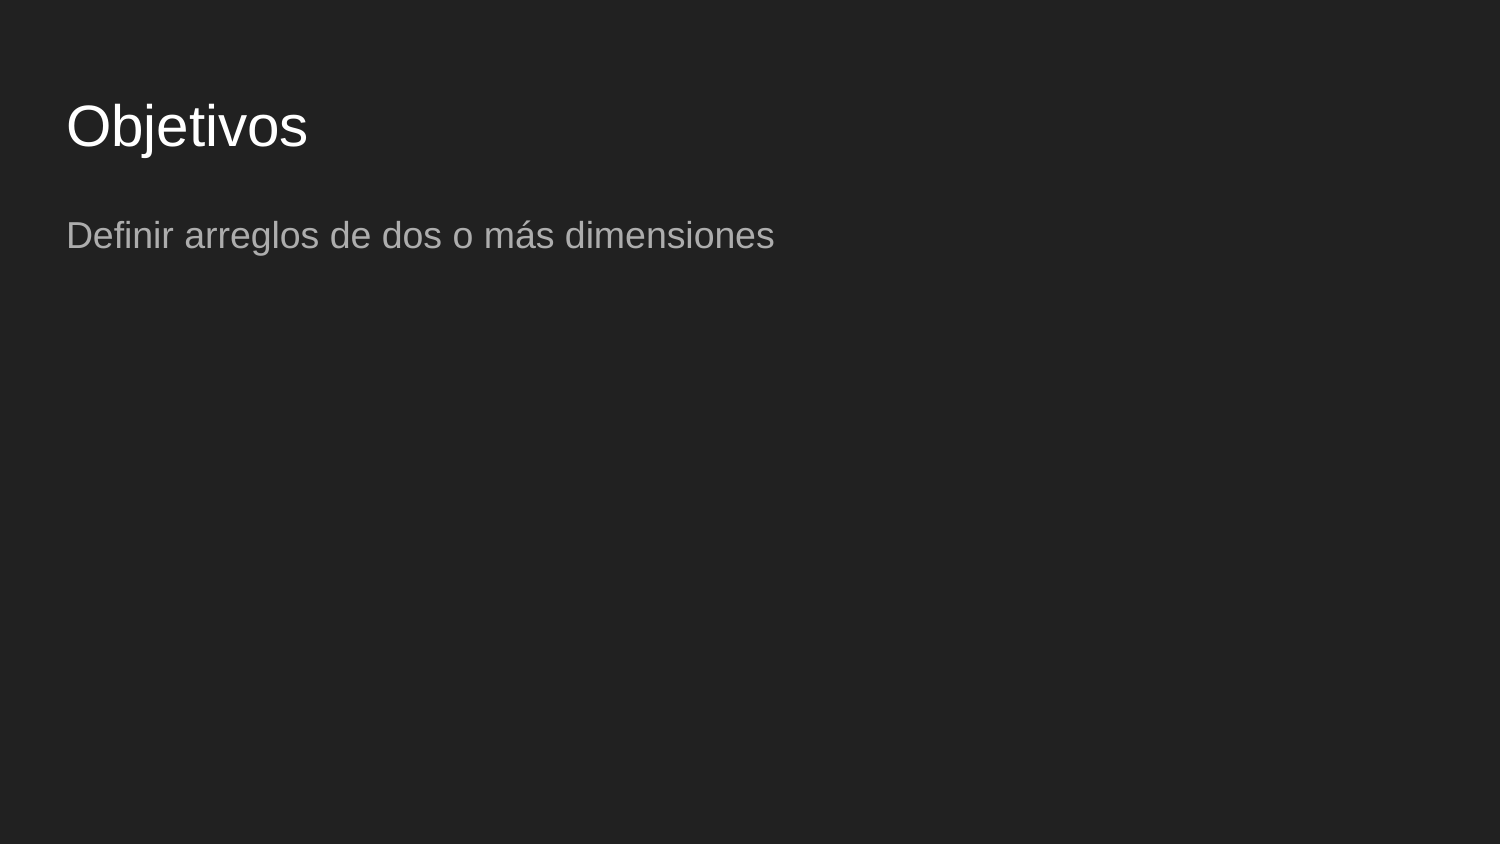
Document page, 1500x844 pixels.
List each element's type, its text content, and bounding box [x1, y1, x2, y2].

list Definir arreglos de dos o más dimensiones [51, 189, 1449, 750]
title Objetivos [51, 72, 1449, 167]
